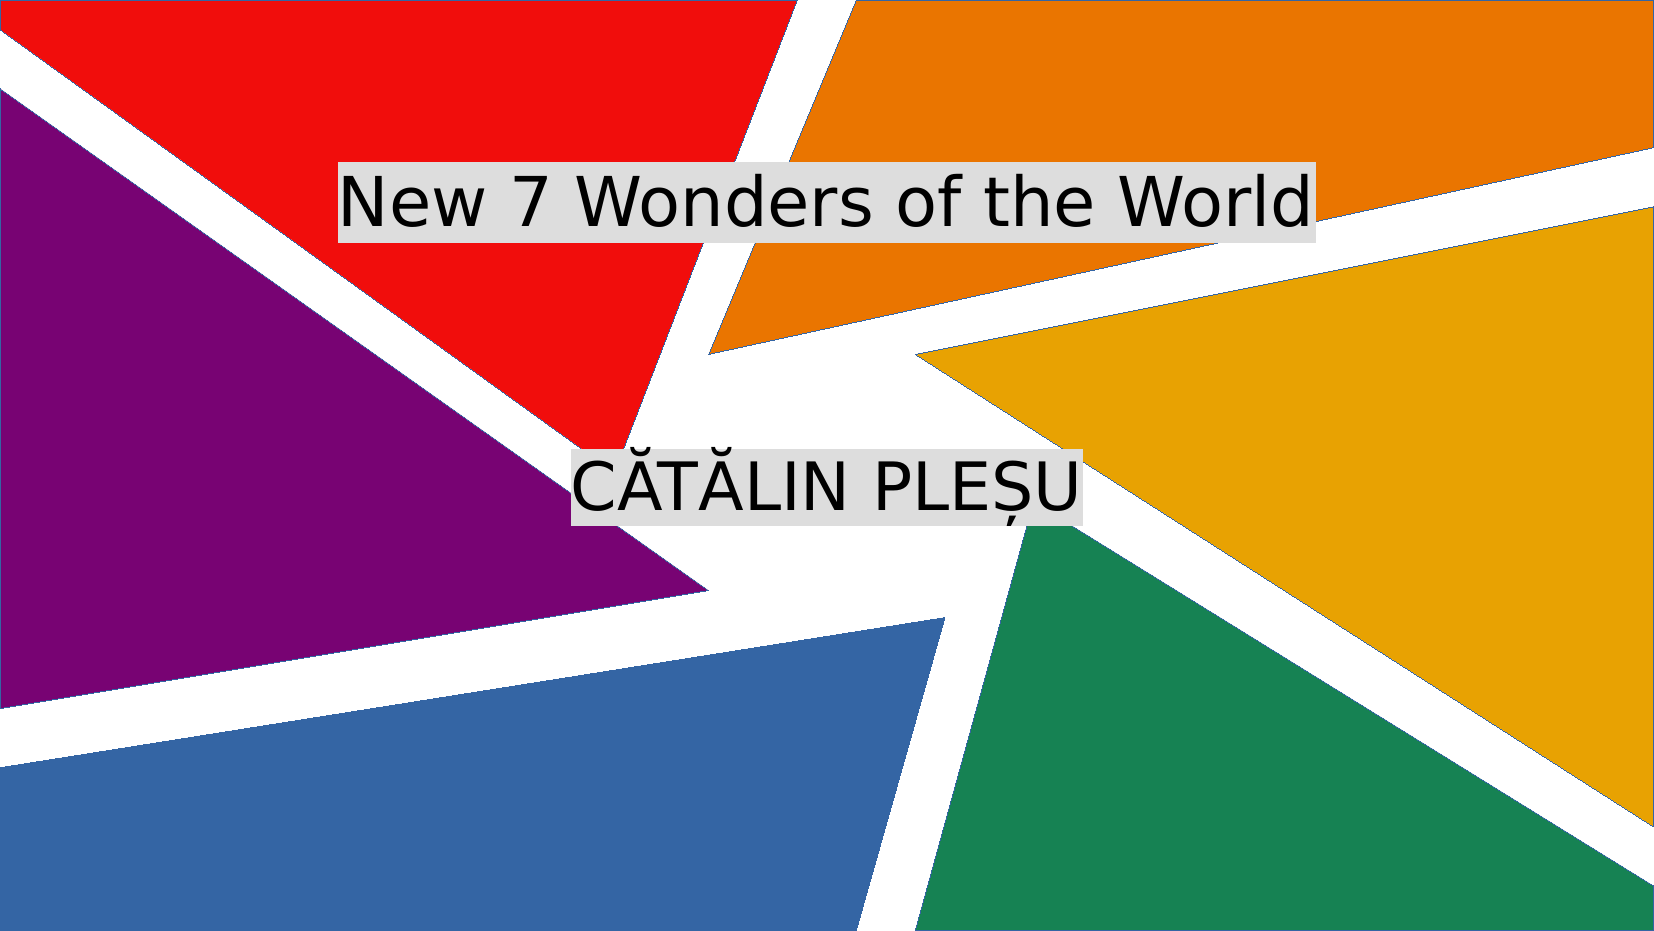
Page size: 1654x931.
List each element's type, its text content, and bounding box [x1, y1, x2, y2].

title New 7 Wonders of the World [82, 139, 1571, 217]
subtitle CĂTĂLIN PLEȘU [82, 217, 1571, 758]
